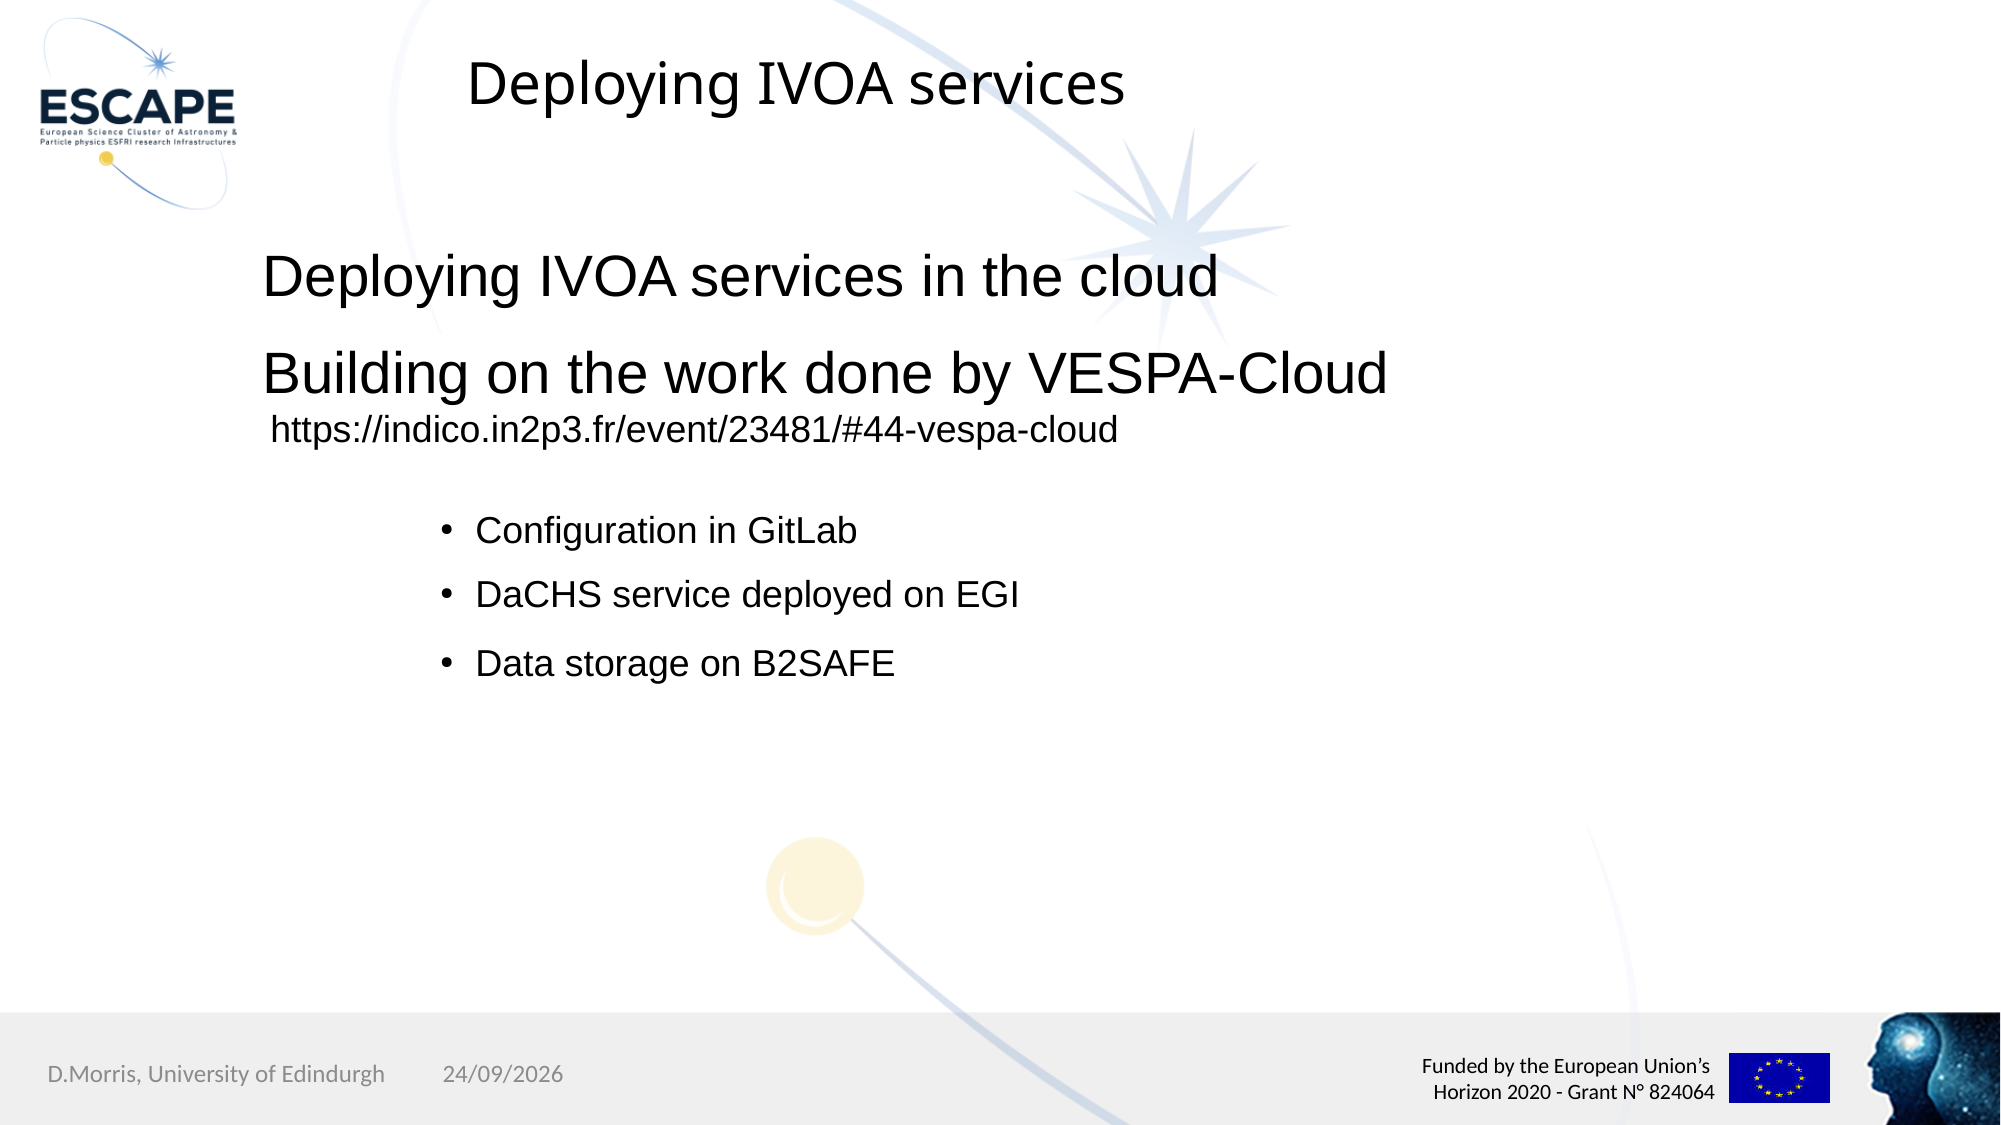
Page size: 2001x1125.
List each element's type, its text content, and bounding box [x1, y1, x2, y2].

text_box Configuration in GitLab [425, 501, 922, 559]
text_box Deploying IVOA services in the cloud [248, 236, 1236, 317]
slide_number 15/04/2021 [427, 1042, 684, 1103]
text_box Building on the work done by VESPA-Cloud [248, 333, 1406, 414]
text_box Data storage on B2SAFE [425, 635, 911, 693]
text_box DaCHS service deployed on EGI [425, 566, 1087, 624]
text_box https://indico.in2p3.fr/event/23481/#44-vespa-cloud [255, 401, 1134, 459]
picture [0, 0, 2001, 1125]
footer D.Morris, University of Edindurgh [32, 1042, 414, 1103]
title Deploying IVOA services [450, 11, 1647, 150]
